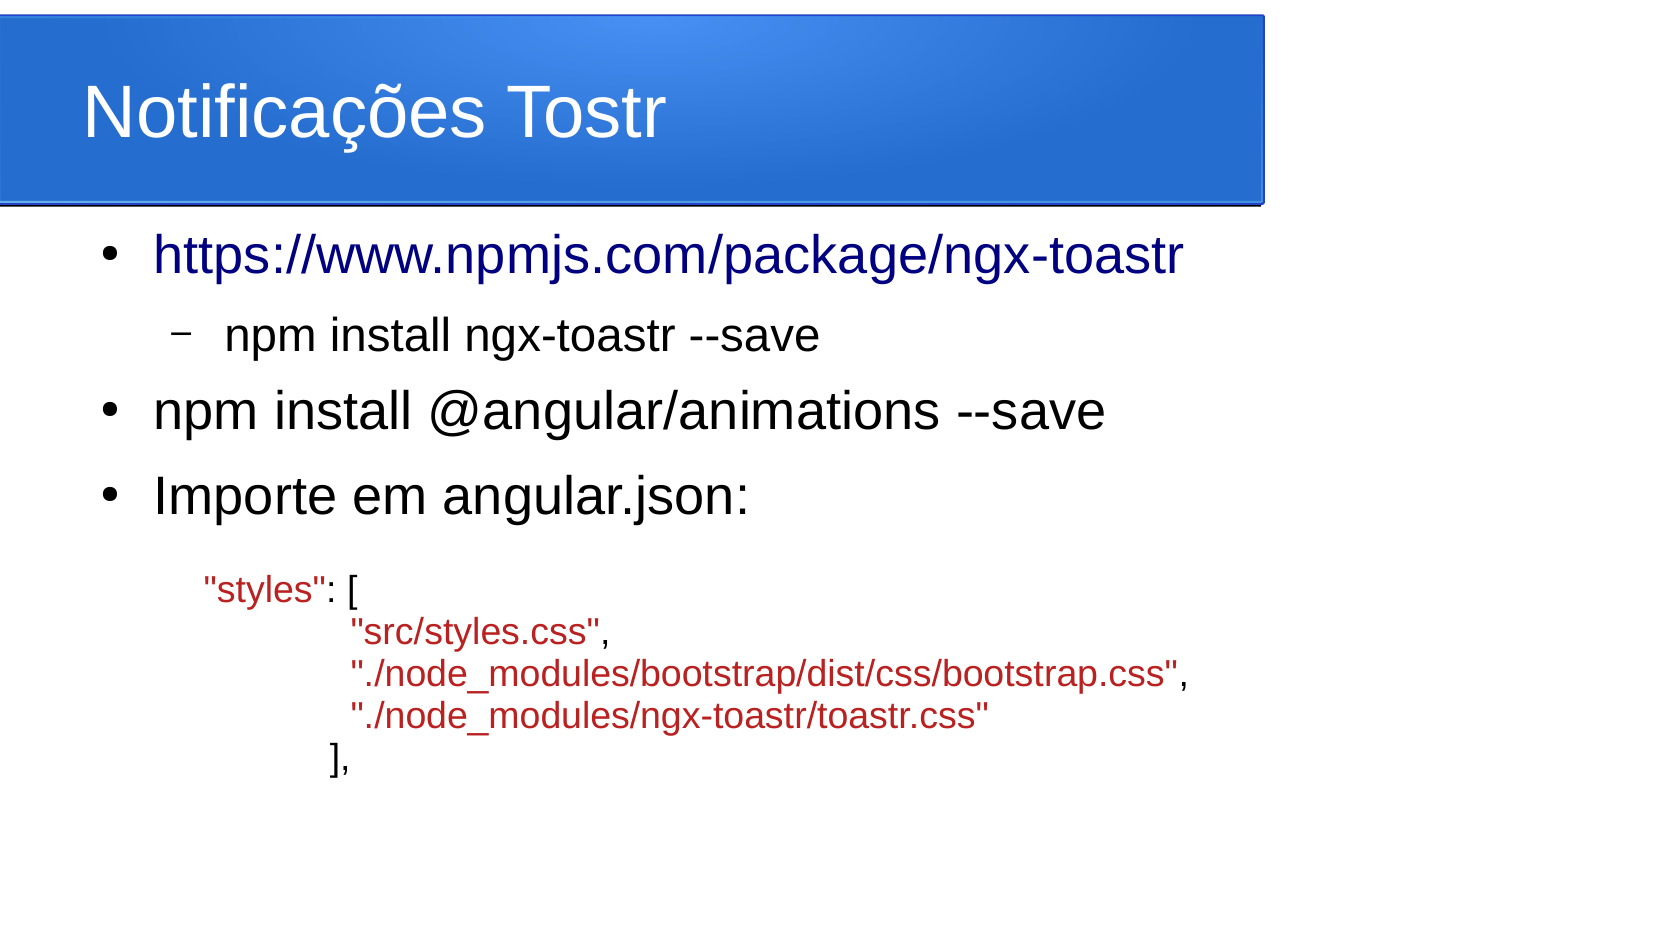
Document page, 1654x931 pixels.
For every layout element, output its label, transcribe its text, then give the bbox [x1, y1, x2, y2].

list https://www.npmjs.com/package/ngx-toastr npm install ngx-toastr --save npm install @angular/animations --save Importe em angular.json: [82, 224, 1571, 764]
text_box "styles": [ "src/styles.css", "./node_modules/bootstrap/dist/css/bootstrap.css", "./node_modules/ngx-toastr/toastr.css" ], [188, 561, 1300, 828]
title Notificações Tostr [82, 35, 1235, 189]
